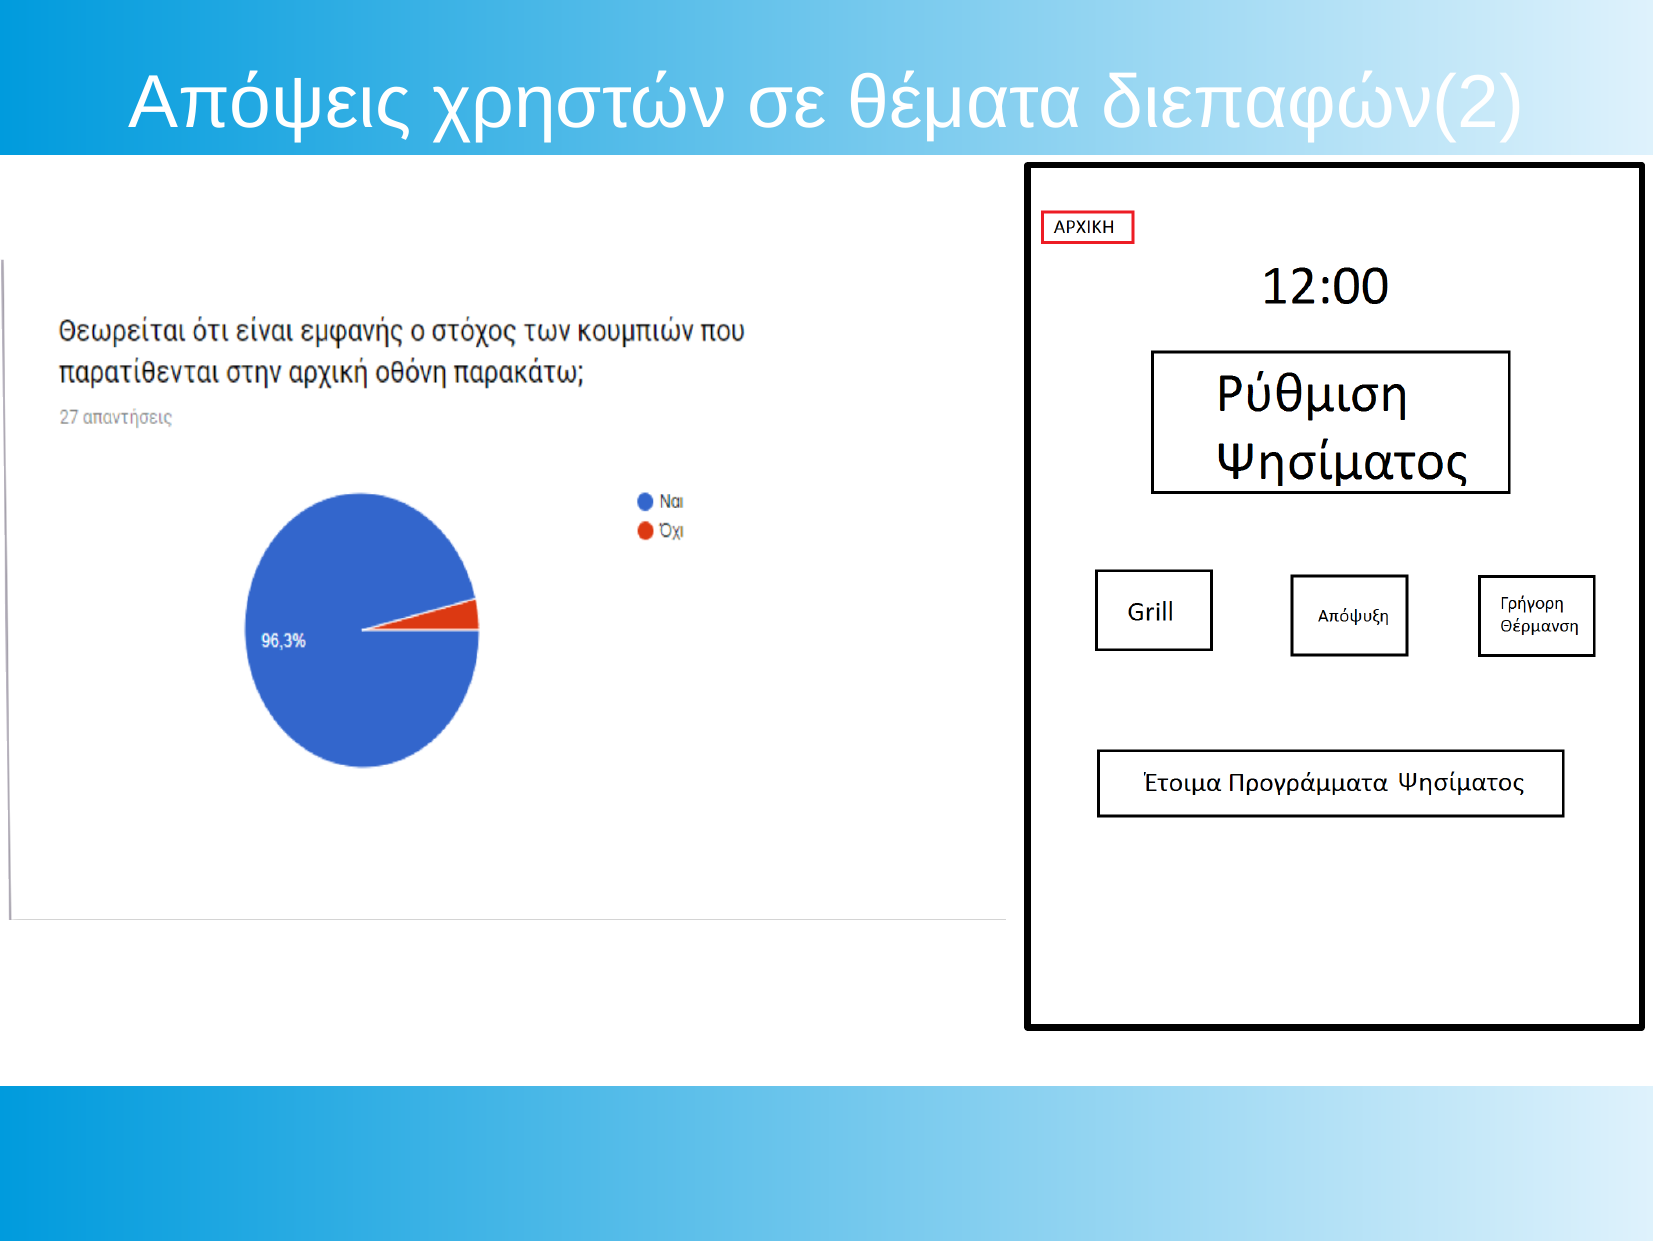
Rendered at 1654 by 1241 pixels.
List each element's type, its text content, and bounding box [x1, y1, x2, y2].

picture [0, 259, 1006, 920]
picture [1040, 209, 1630, 993]
title Απόψεις χρηστών σε θέματα διεπαφών(2) [82, 49, 1571, 155]
